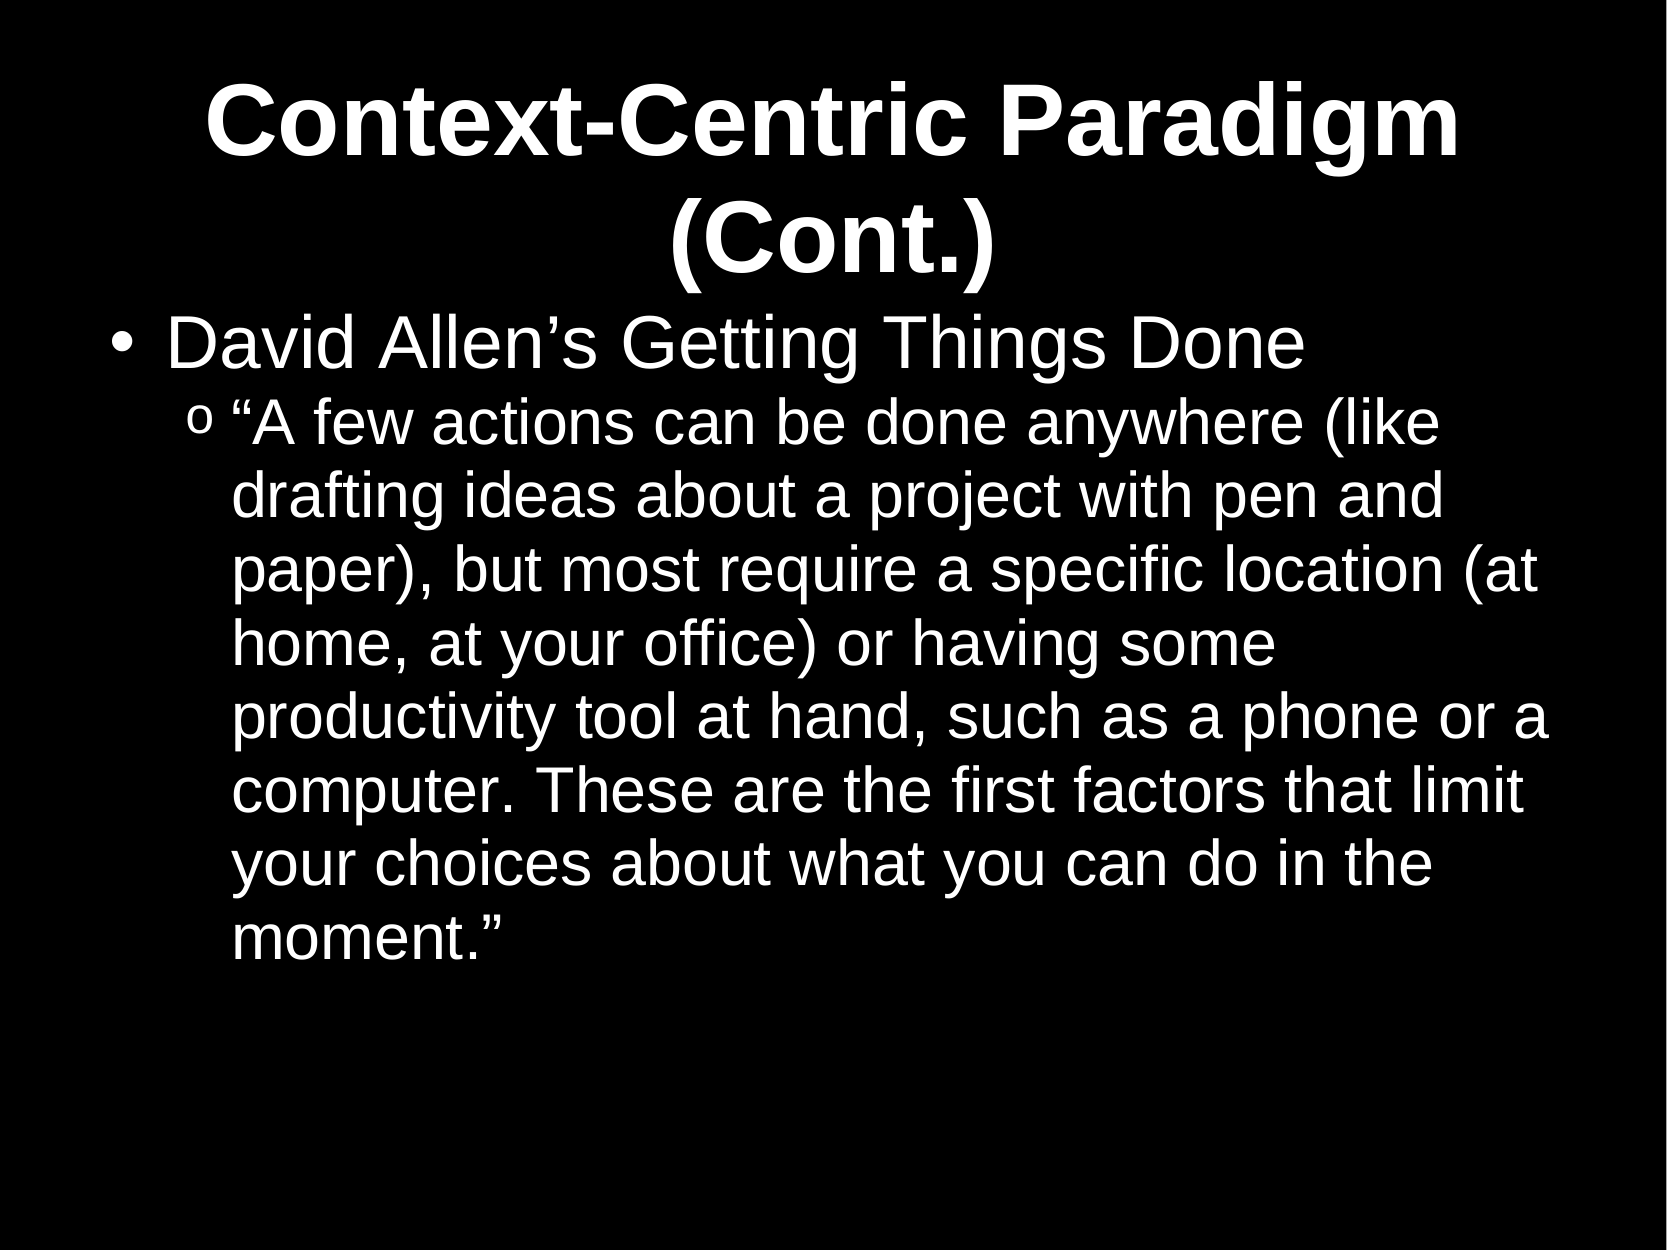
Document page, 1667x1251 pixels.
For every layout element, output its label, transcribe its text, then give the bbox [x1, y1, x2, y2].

text_box Context-Centric Paradigm (Cont.) [90, 62, 1577, 296]
text_box David Allen’s Getting Things Done “A few actions can be done anywhere (like drafting ideas about a project with pen and paper), but most require a specific location (at home, at your office) or having some productivity tool at hand, such as a phone or a computer. These are the first factors that limit your choices about what you can do in the moment.” [90, 300, 1577, 975]
